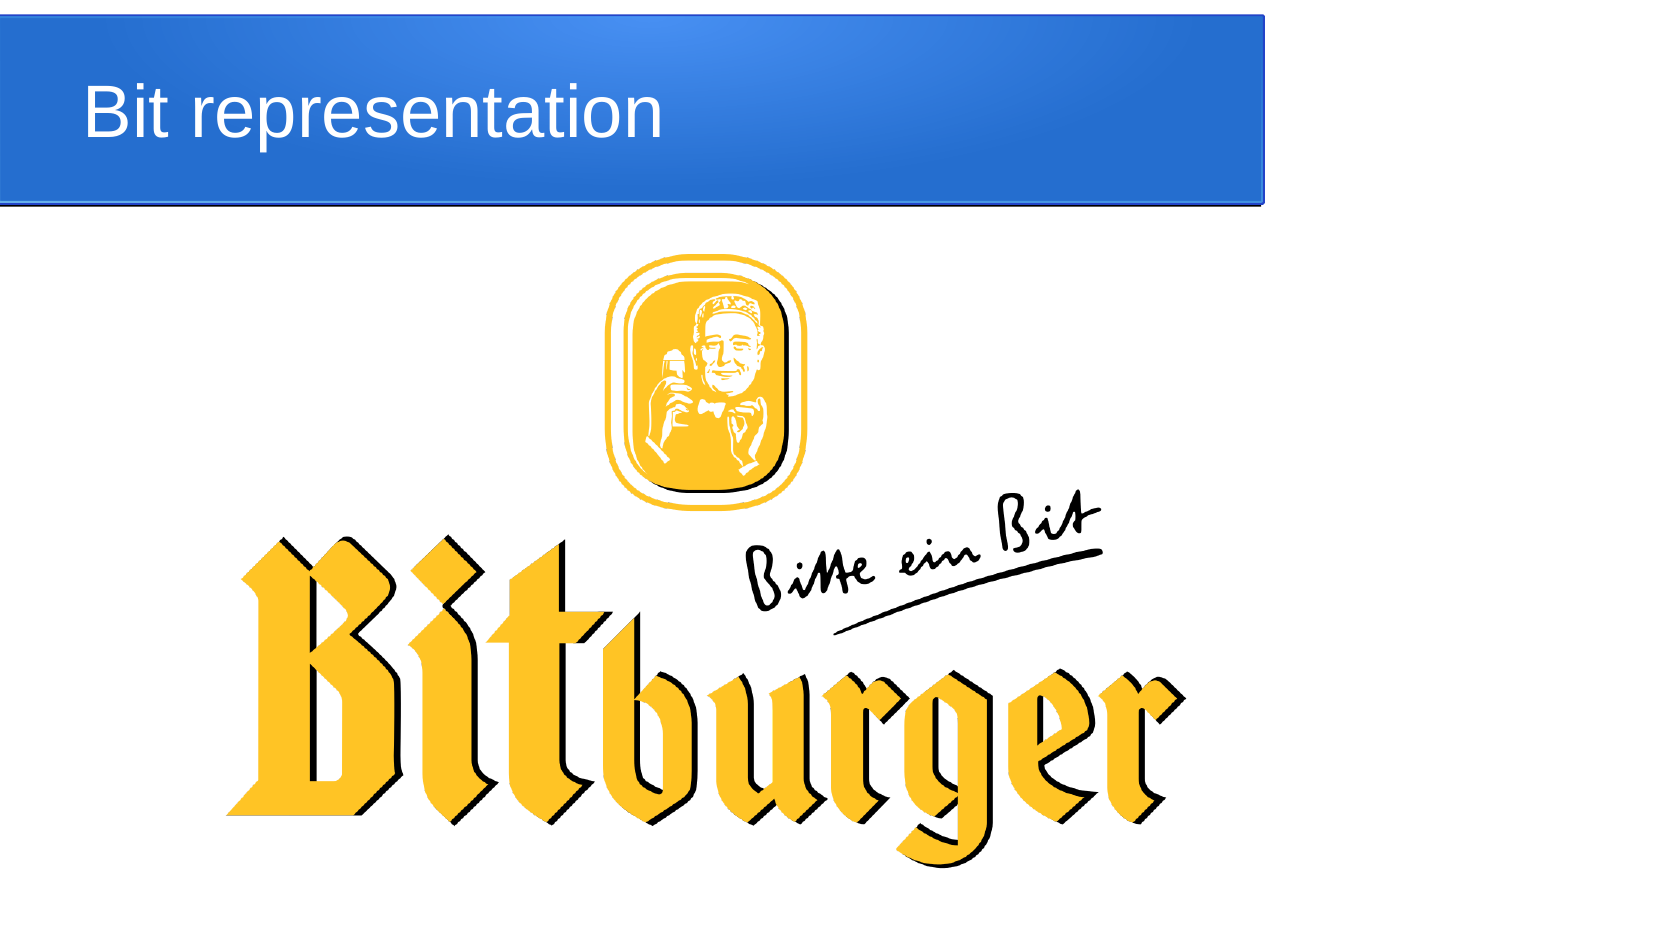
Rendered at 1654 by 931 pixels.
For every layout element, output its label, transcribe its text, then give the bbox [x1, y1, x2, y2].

title Bit representation [82, 35, 1235, 189]
picture [225, 254, 1187, 886]
